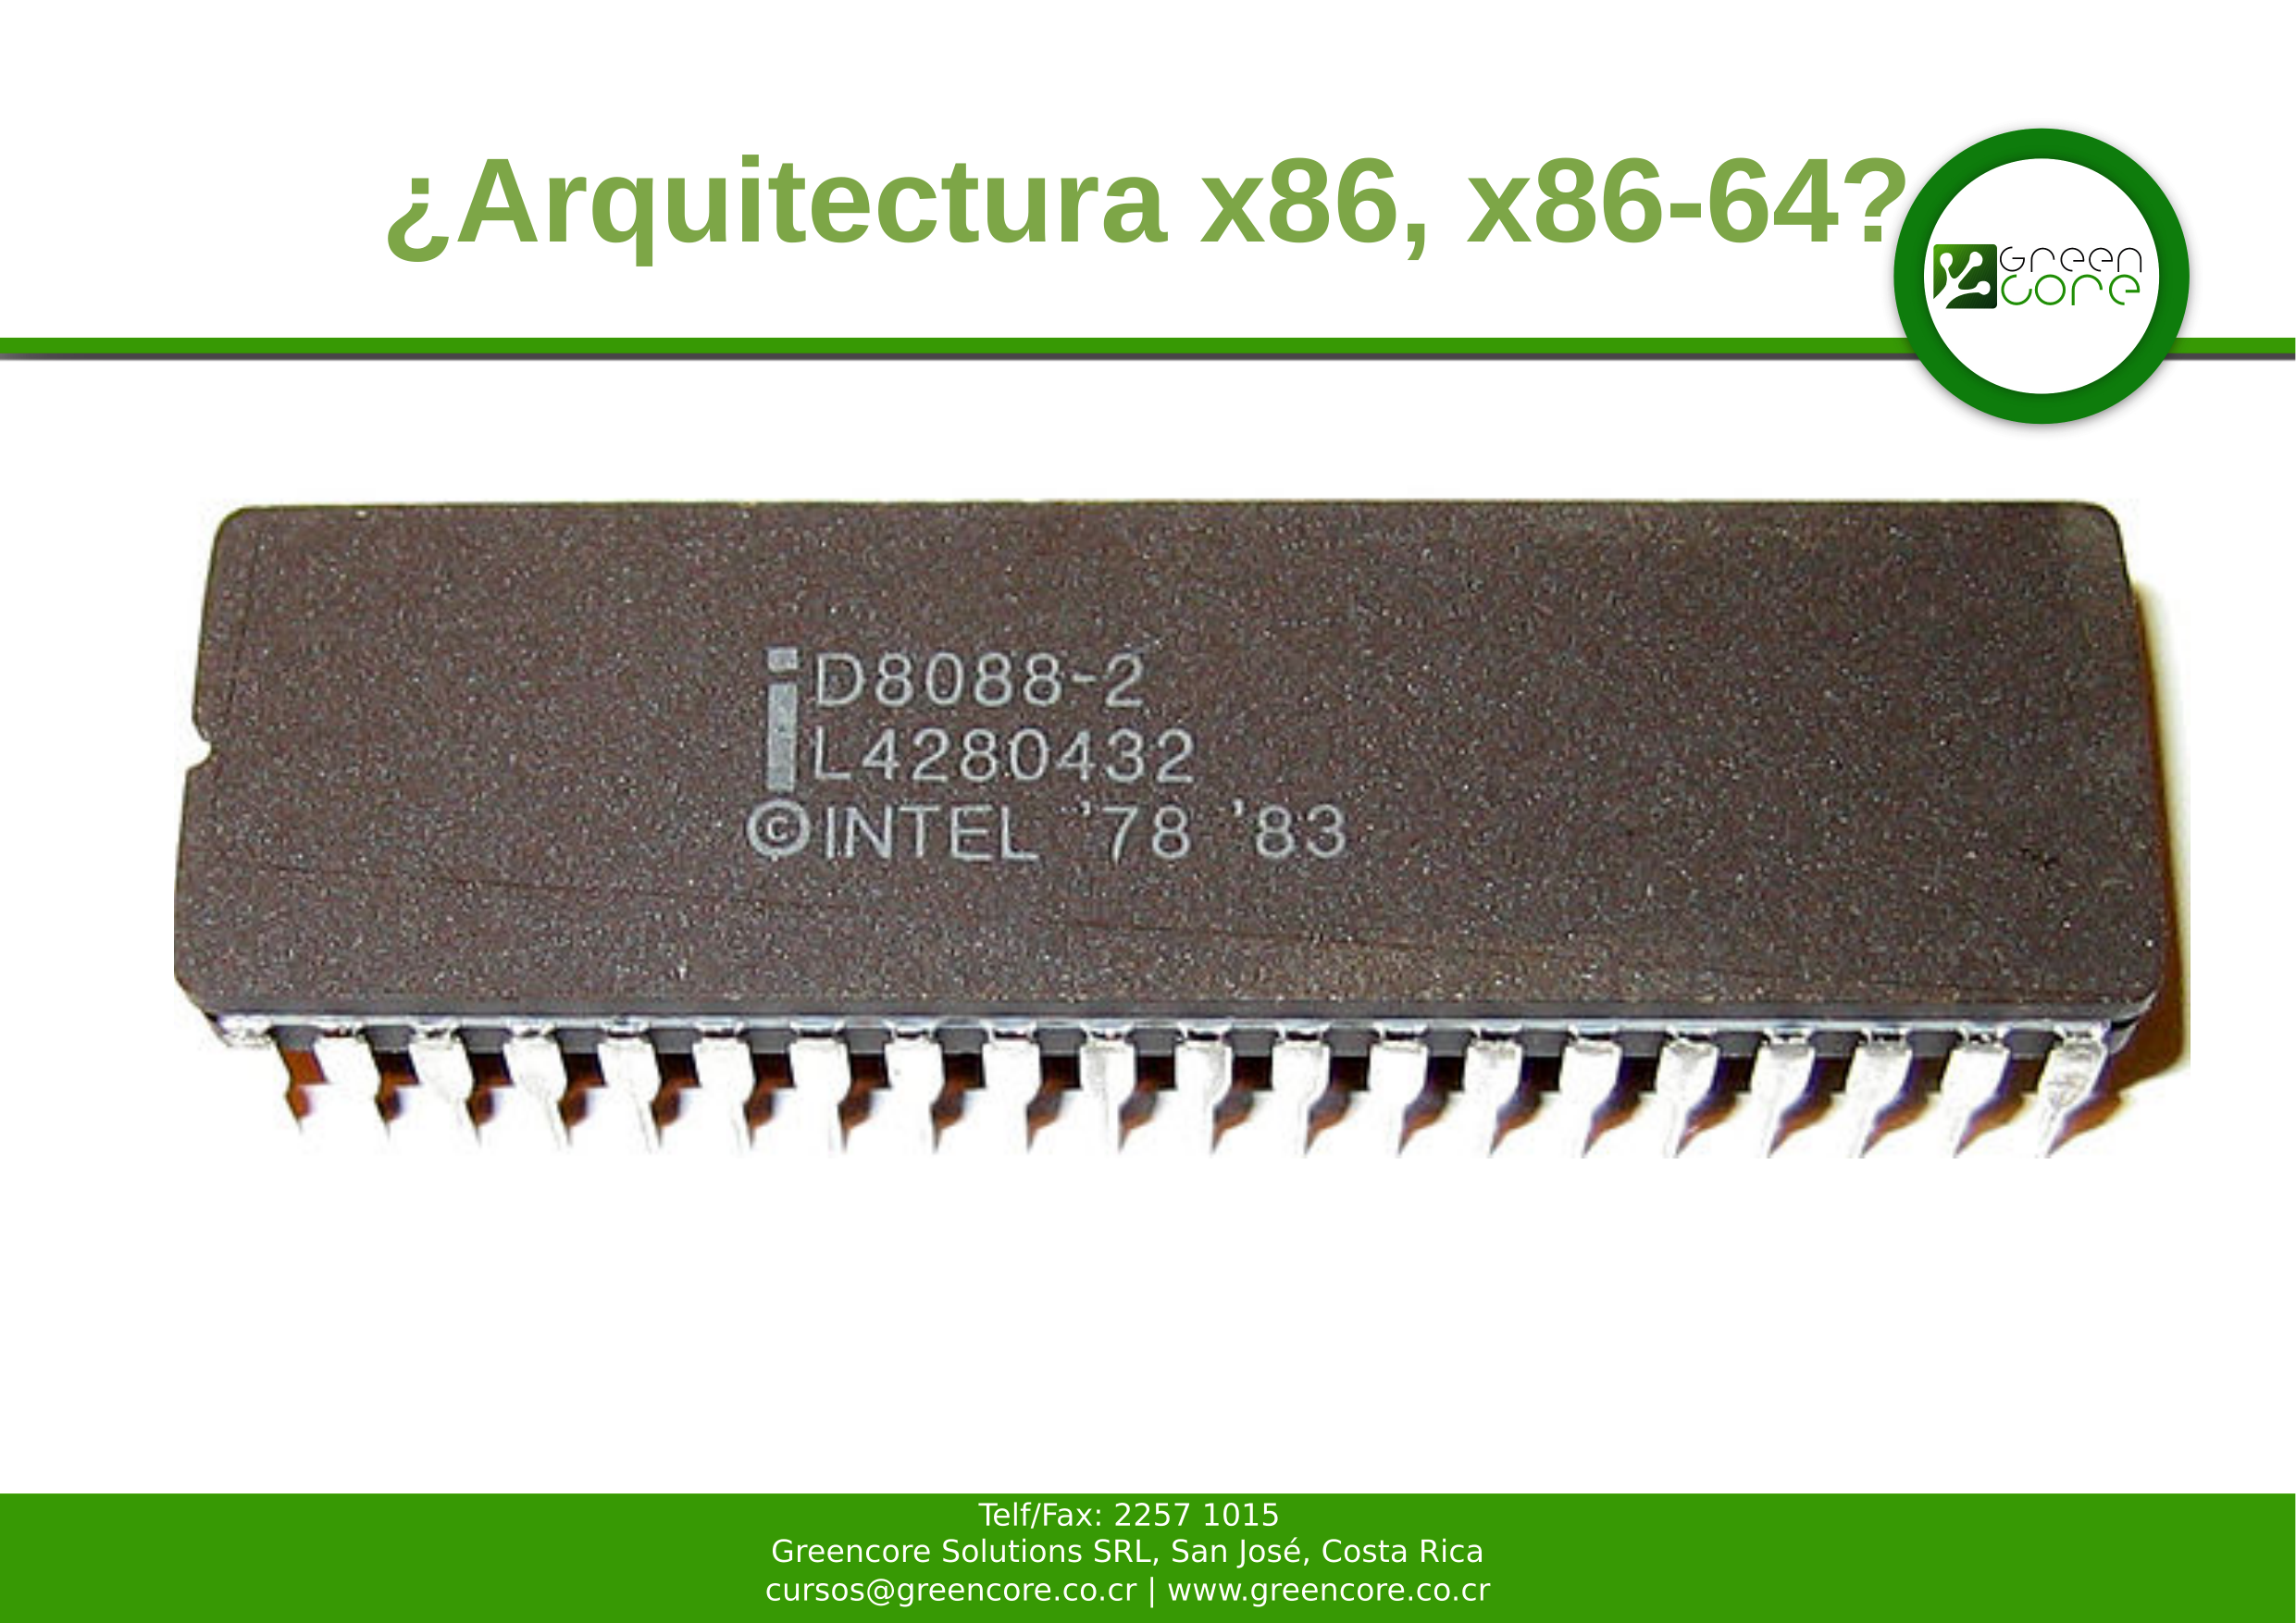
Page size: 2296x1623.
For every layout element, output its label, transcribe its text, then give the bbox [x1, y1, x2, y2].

title ¿Arquitectura x86, x86-64? [115, 64, 2181, 336]
picture [0, 0, 2296, 1623]
